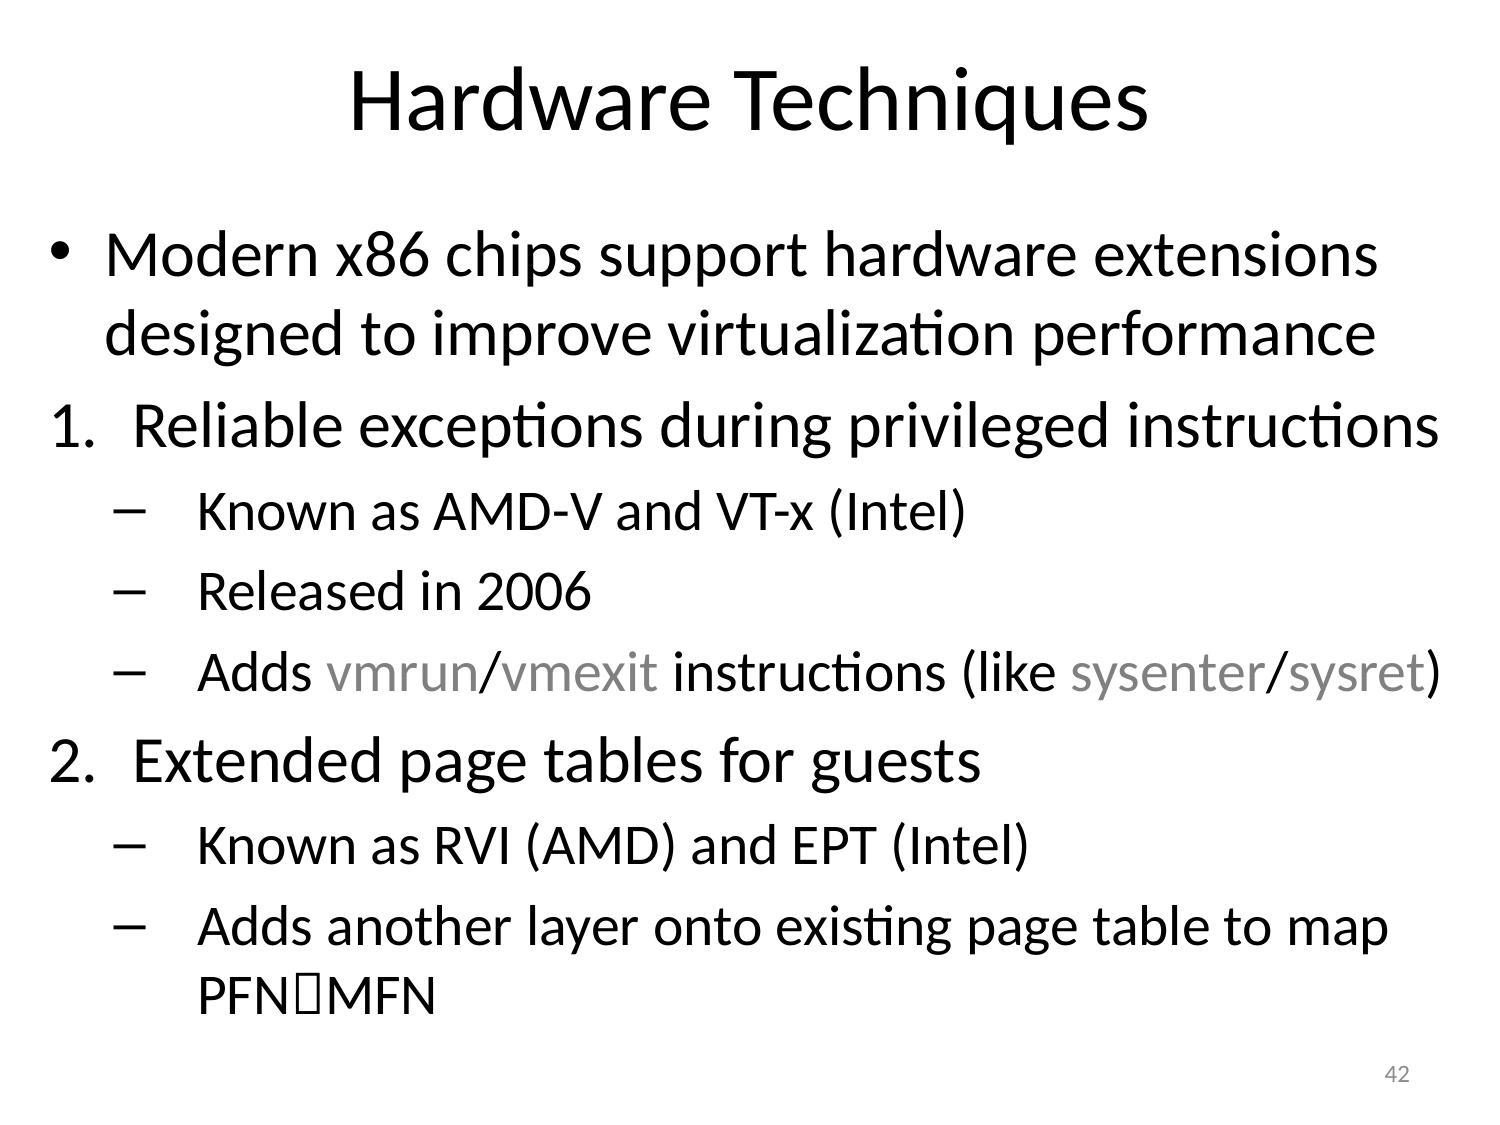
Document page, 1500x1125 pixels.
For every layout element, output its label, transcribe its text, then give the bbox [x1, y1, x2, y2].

list Modern x86 chips support hardware extensions designed to improve virtualization performance Reliable exceptions during privileged instructions Known as AMD-V and VT-x (Intel) Released in 2006 Adds vmrun/vmexit instructions (like sysenter/sysret) Extended page tables for guests Known as RVI (AMD) and EPT (Intel) Adds another layer onto existing page table to map PFNMFN [33, 202, 1500, 1041]
slide_number <number> [1074, 1042, 1425, 1103]
title Hardware Techniques [75, 0, 1425, 188]
